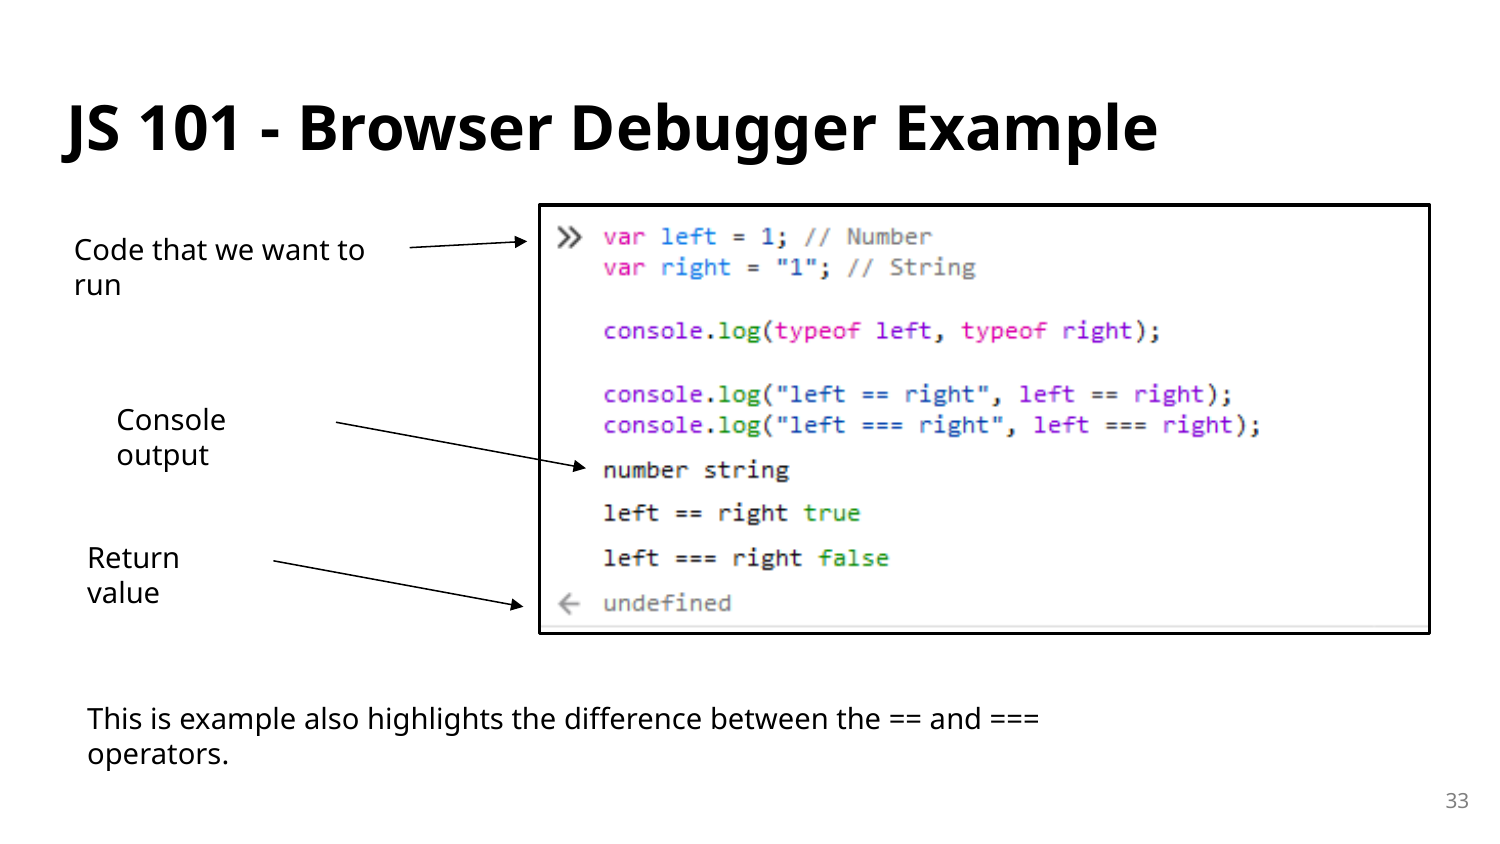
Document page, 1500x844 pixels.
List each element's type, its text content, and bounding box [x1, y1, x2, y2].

picture [540, 206, 1429, 632]
text_box Return value [72, 524, 269, 595]
text_box Console output [101, 386, 336, 457]
text_box Code that we want to run [59, 216, 403, 287]
slide_number <number> [1394, 769, 1484, 834]
title JS 101 - Browser Debugger Example [51, 72, 1449, 176]
text_box This is example also highlights the difference between the == and === operators. [72, 685, 1096, 756]
